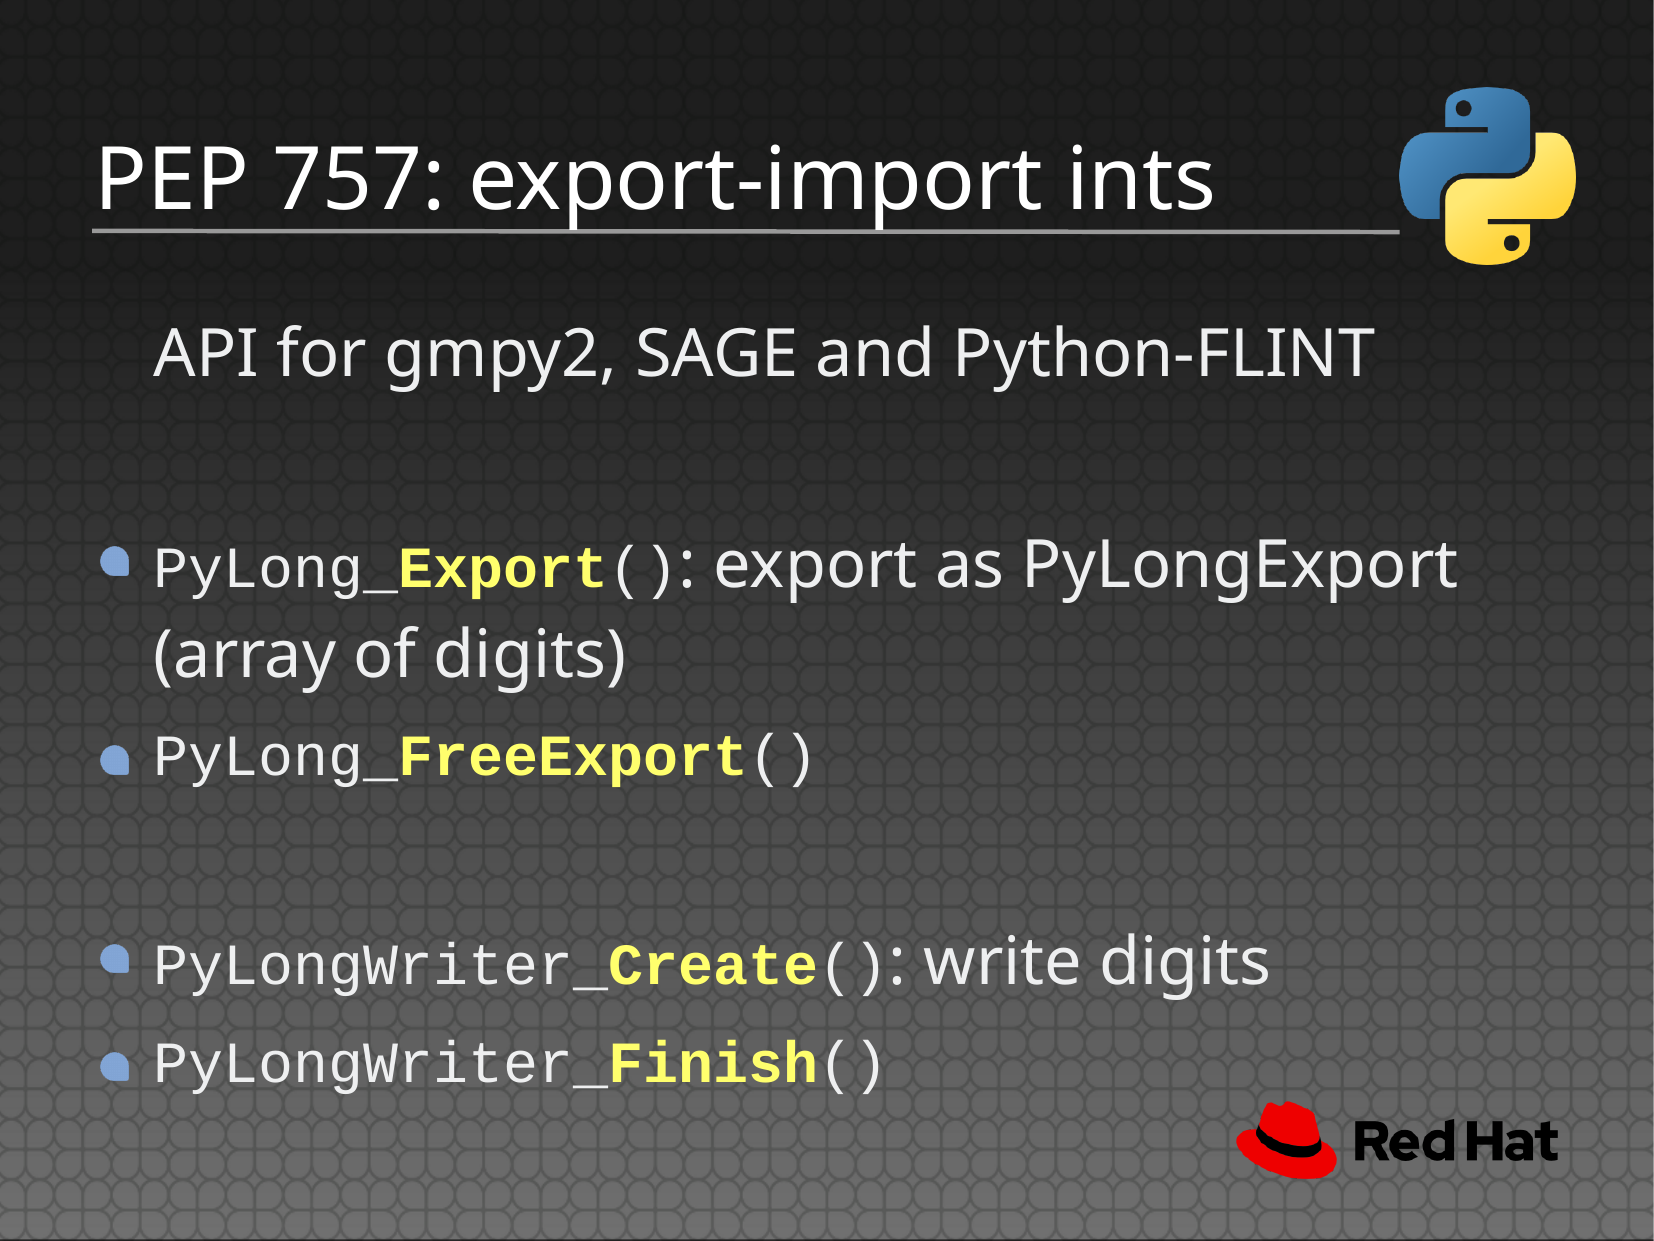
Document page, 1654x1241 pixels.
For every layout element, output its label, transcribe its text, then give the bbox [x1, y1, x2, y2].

title PEP 757: export-import ints [94, 100, 1426, 251]
picture [0, 0, 1654, 1241]
list API for gmpy2, SAGE and Python-FLINT PyLong_Export(): export as PyLongExport (array of digits) PyLong_FreeExport() PyLongWriter_Create(): write digits PyLongWriter_Finish() [82, 304, 1629, 1045]
